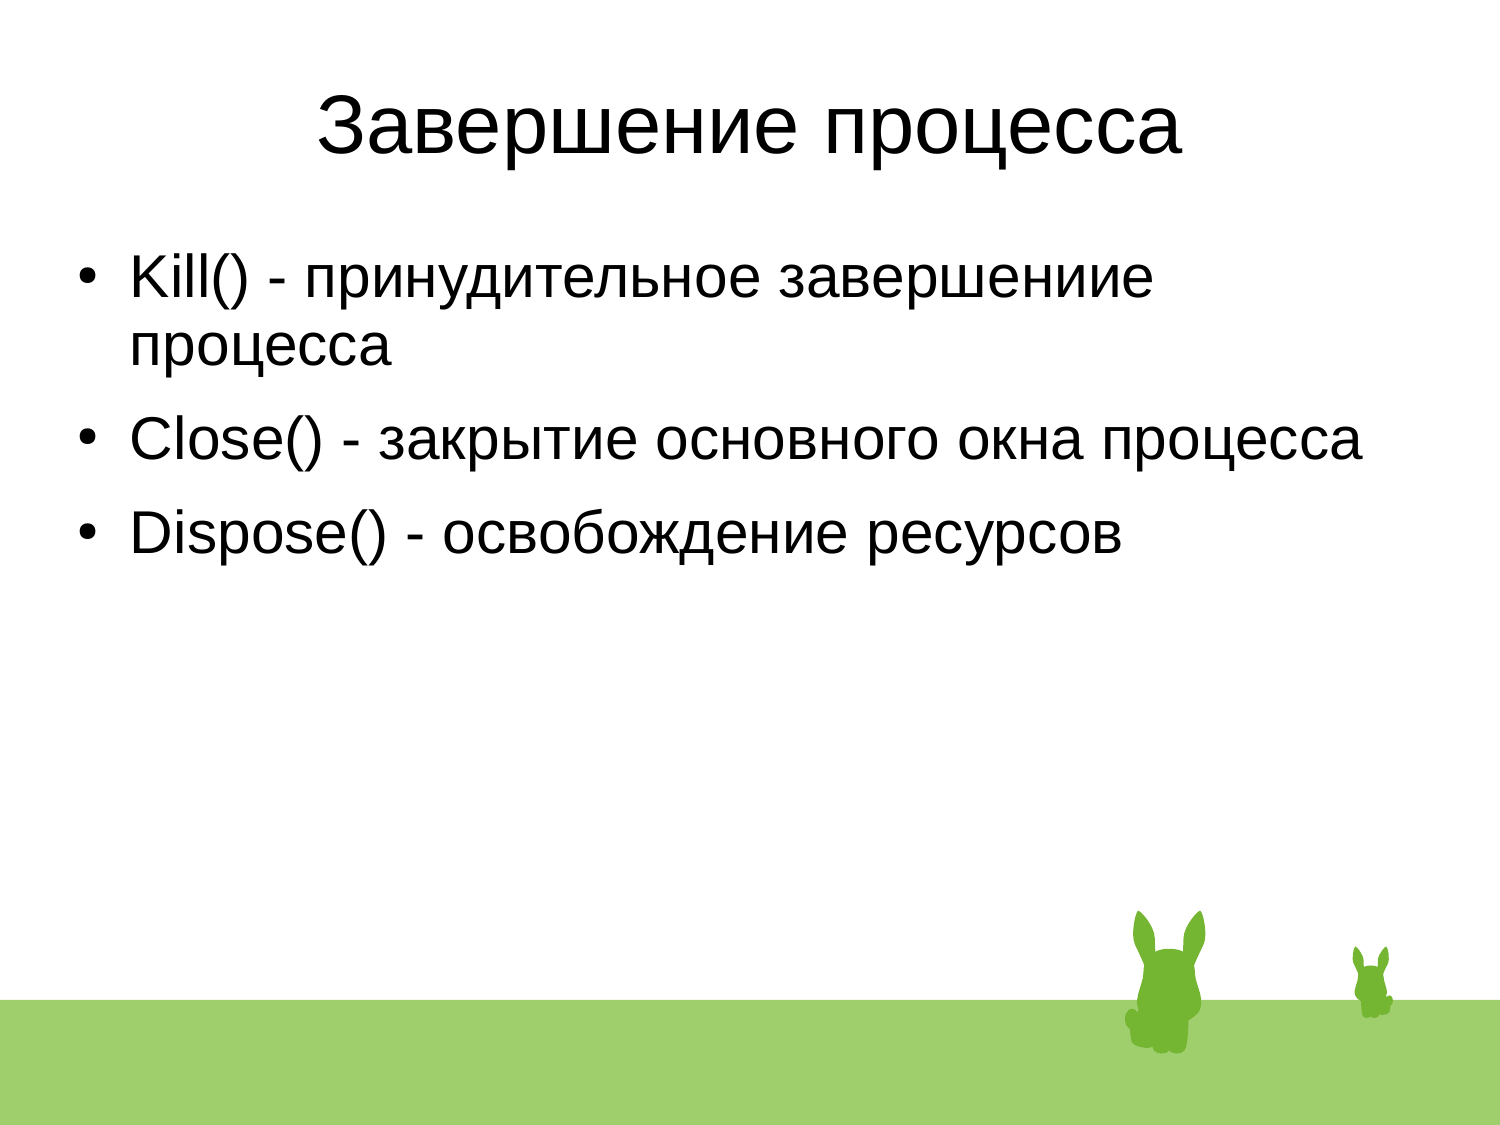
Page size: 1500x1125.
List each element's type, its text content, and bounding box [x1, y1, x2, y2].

list Kill() - принудительное завершениие процесса Close() - закрытие основного окна процесса Dispose() - освобождение ресурсов [59, 242, 1399, 886]
title Завершение процесса [80, 35, 1420, 215]
